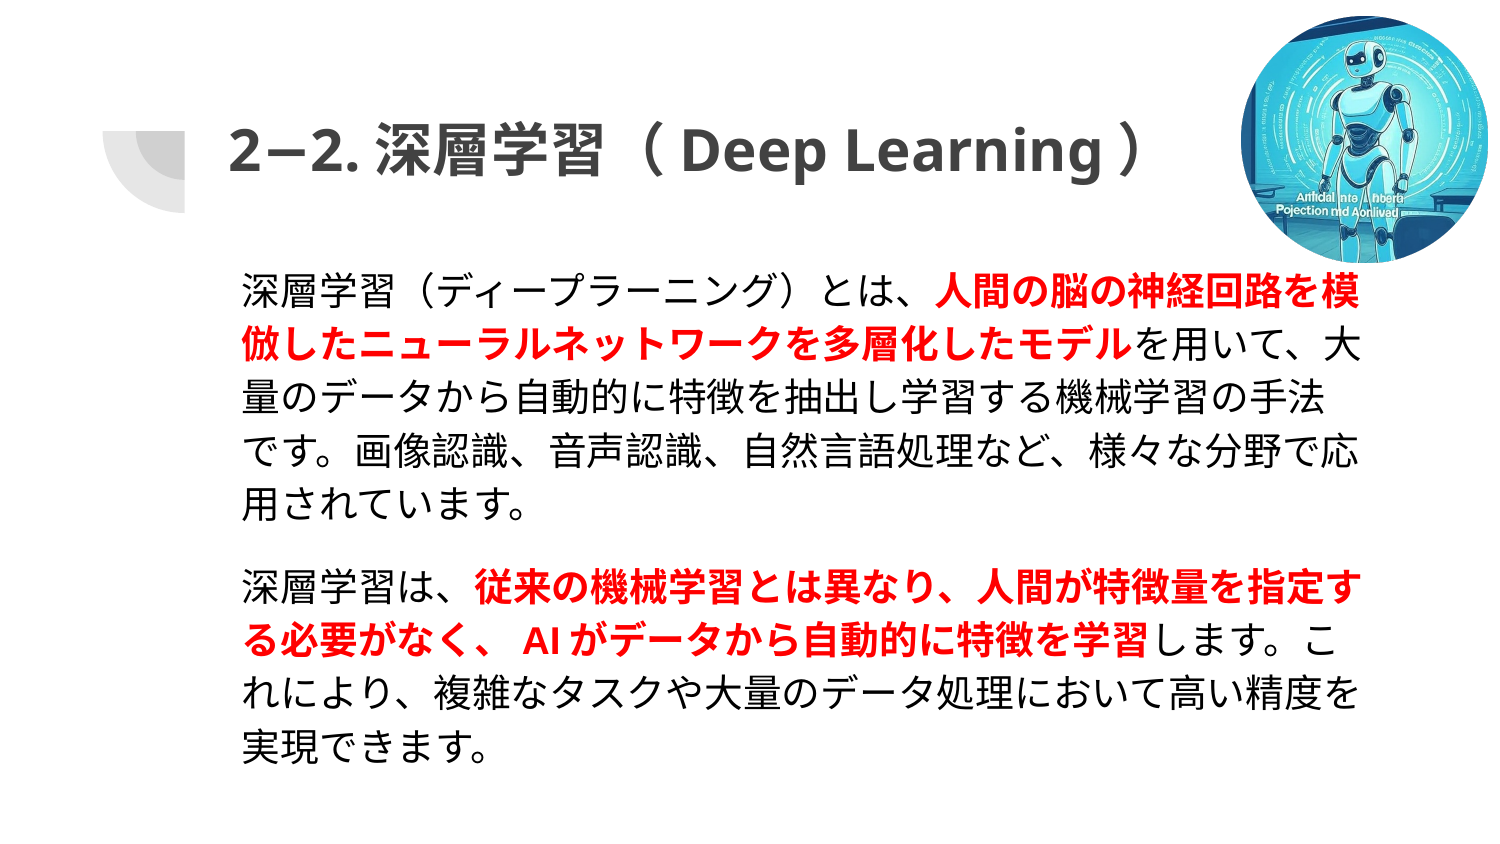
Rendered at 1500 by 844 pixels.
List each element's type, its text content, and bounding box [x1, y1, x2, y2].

picture [1241, 16, 1488, 263]
list 深層学習（ディープラーニング）とは、人間の脳の神経回路を模倣したニューラルネットワークを多層化したモデルを用いて、大量のデータから自動的に特徴を抽出し学習する機械学習の手法です。画像認識、音声認識、自然言語処理など、様々な分野で応用されています。﻿ 深層学習は、従来の機械学習とは異なり、人間が特徴量を指定する必要がなく、AIがデータから自動的に特徴を学習します。これにより、複雑なタスクや大量のデータ処理において高い精度を実現できます。﻿ [226, 244, 1381, 789]
title 2−2.深層学習（Deep Learning） [213, 98, 1241, 263]
